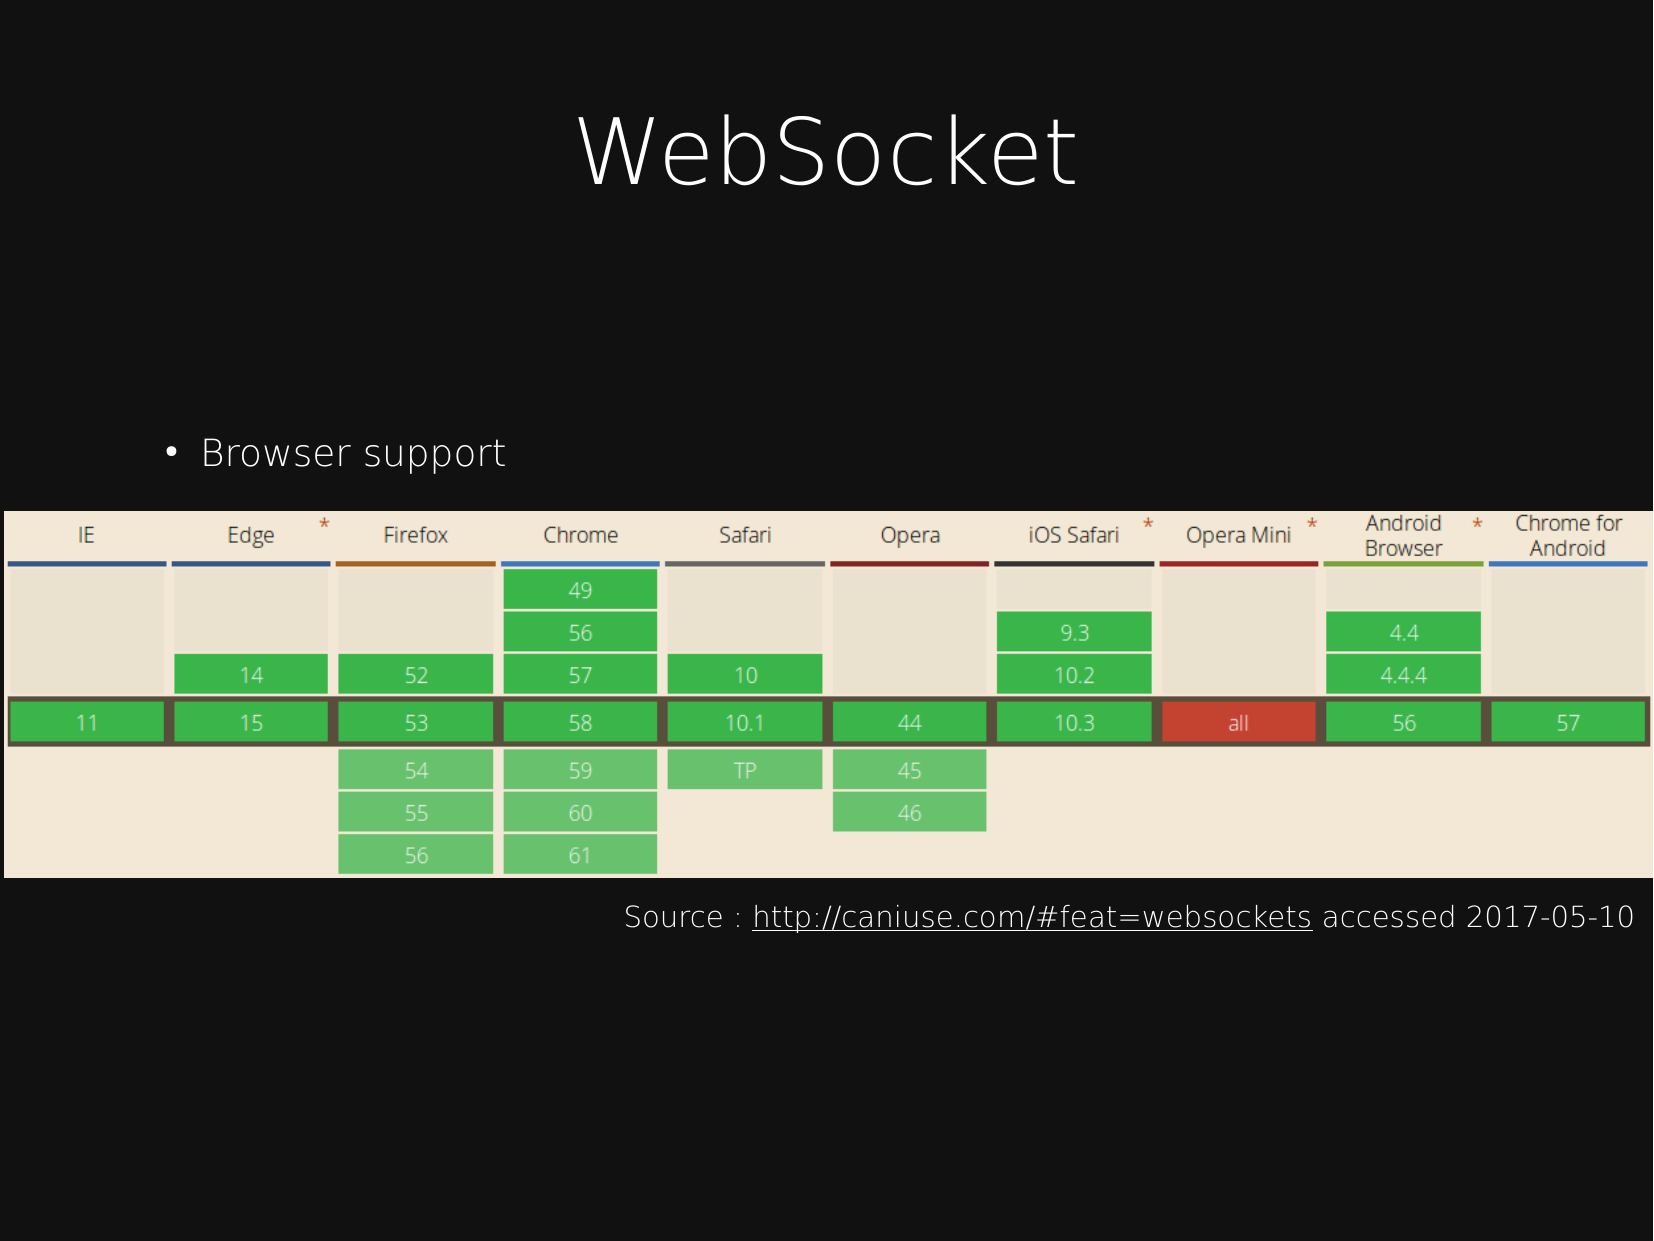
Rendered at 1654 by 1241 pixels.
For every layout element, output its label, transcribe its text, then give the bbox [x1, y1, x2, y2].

text_box Browser support [150, 424, 1501, 511]
picture [4, 511, 1653, 878]
text_box Source : http://caniuse.com/#feat=websockets accessed 2017-05-10 [0, 893, 1651, 943]
title WebSocket [82, 49, 1571, 257]
